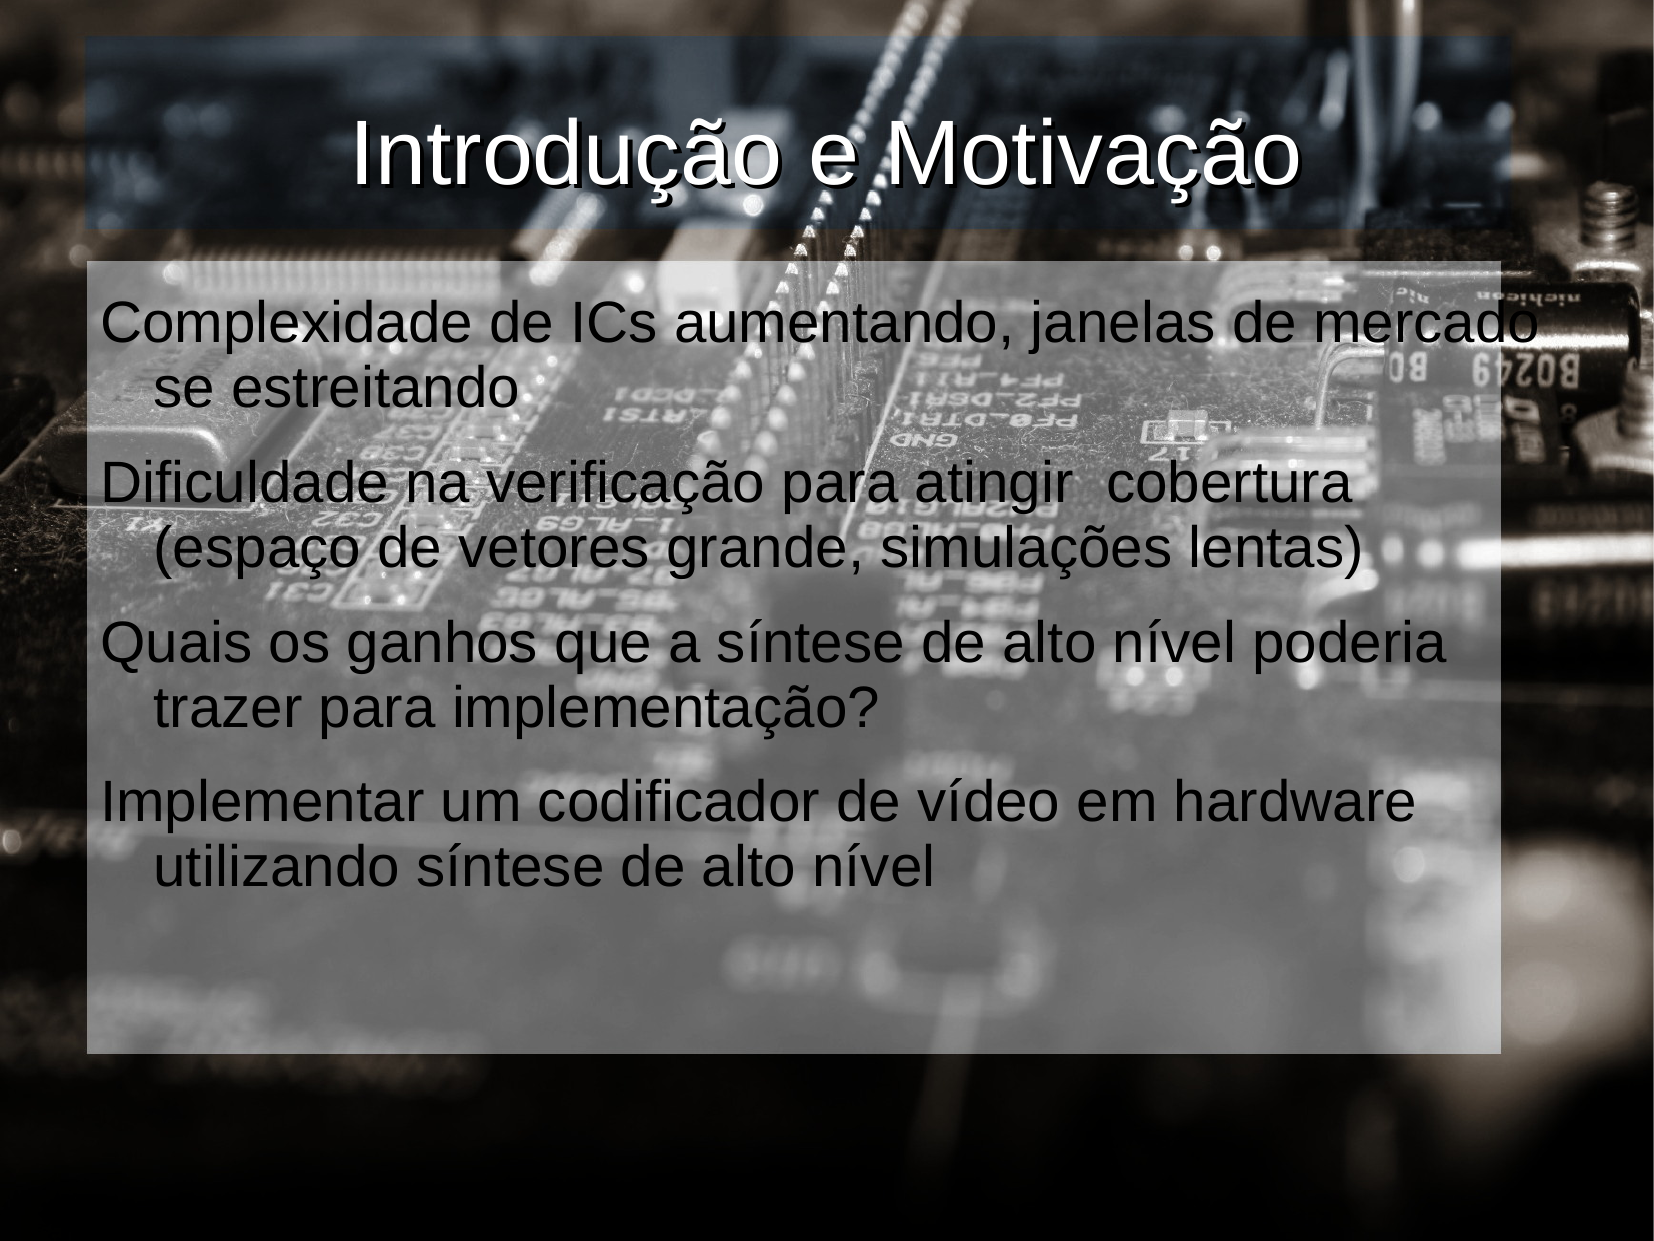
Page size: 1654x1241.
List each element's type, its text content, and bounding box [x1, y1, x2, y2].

picture [0, 0, 1654, 1241]
title Introdução e Motivação [82, 56, 1571, 250]
list Complexidade de ICs aumentando, janelas de mercado se estreitando Dificuldade na verificação para atingir cobertura (espaço de vetores grande, simulações lentas) Quais os ganhos que a síntese de alto nível poderia trazer para implementação? Implementar um codificador de vídeo em hardware utilizando síntese de alto nível [82, 290, 1571, 1094]
